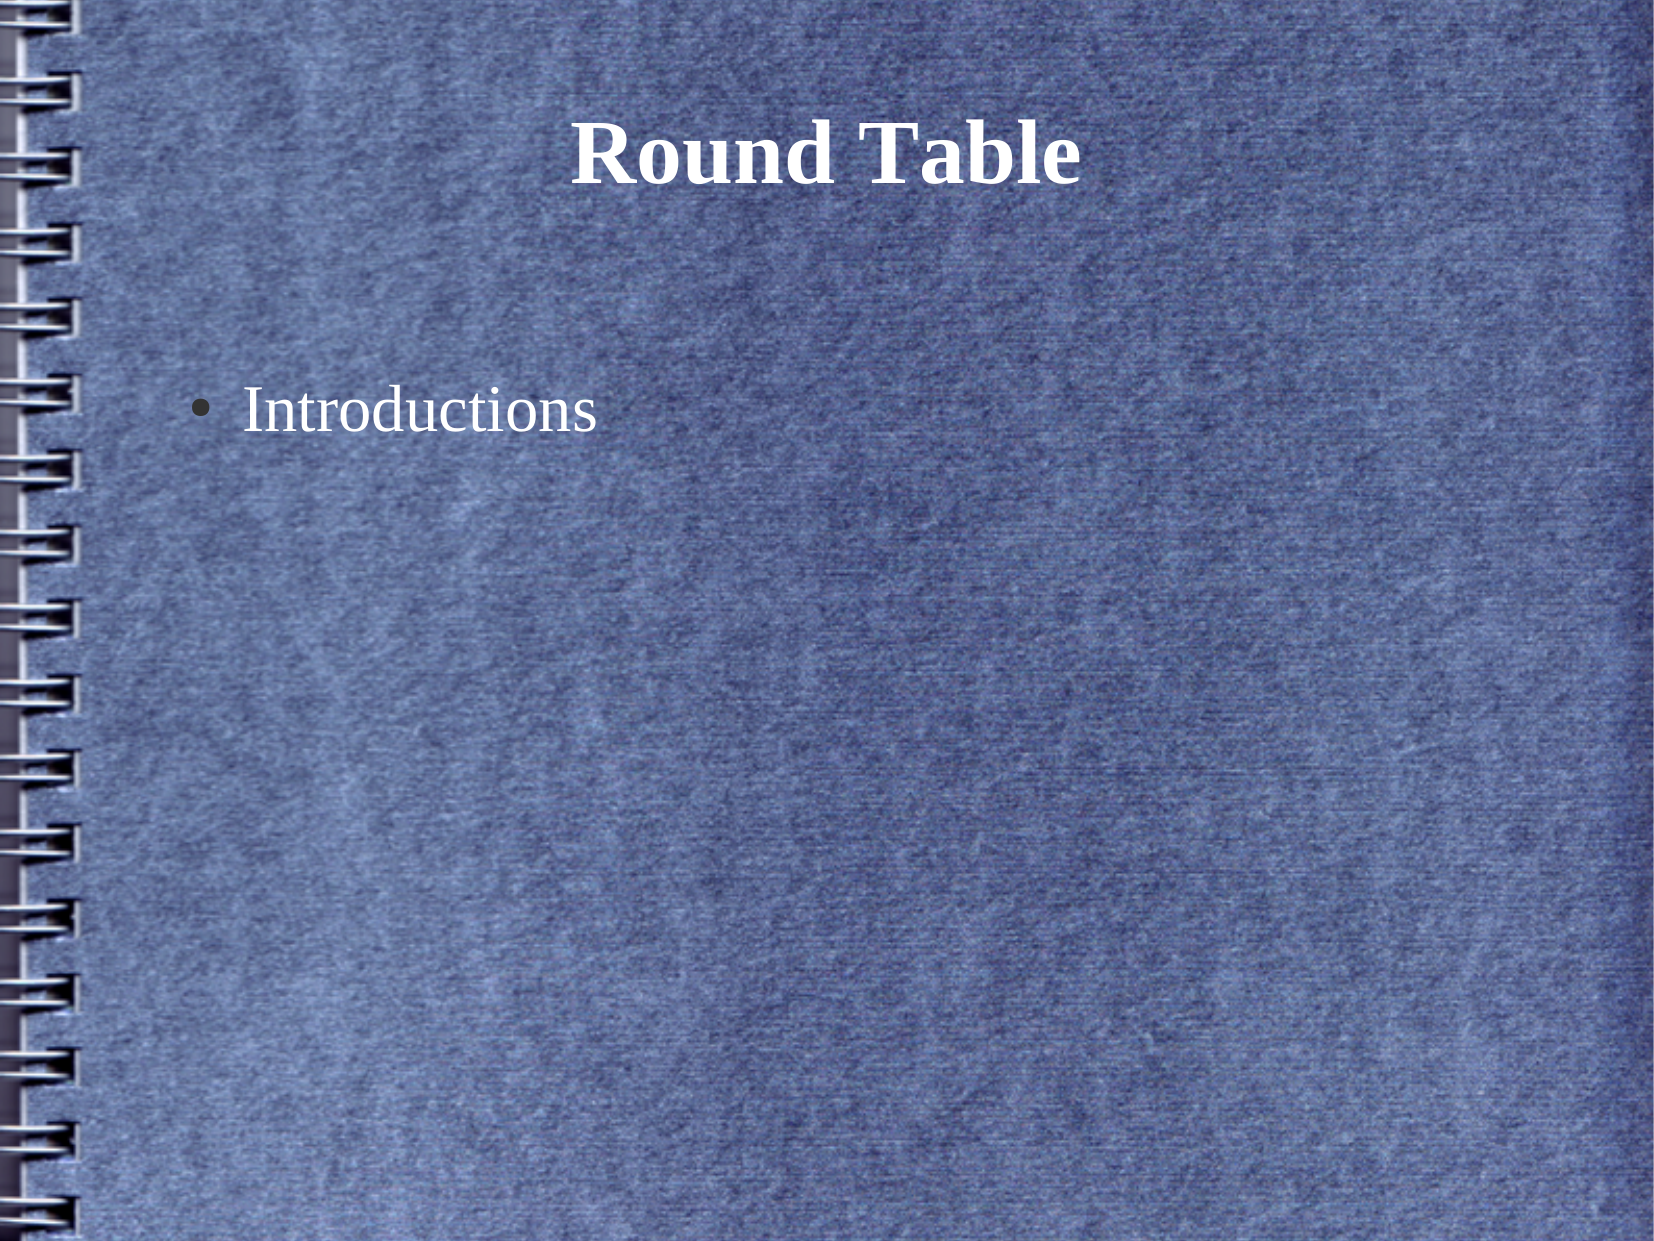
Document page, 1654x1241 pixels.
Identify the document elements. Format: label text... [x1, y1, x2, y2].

picture [0, 0, 1654, 1241]
title Round Table [82, 49, 1571, 257]
list Introductions [171, 372, 1562, 1154]
